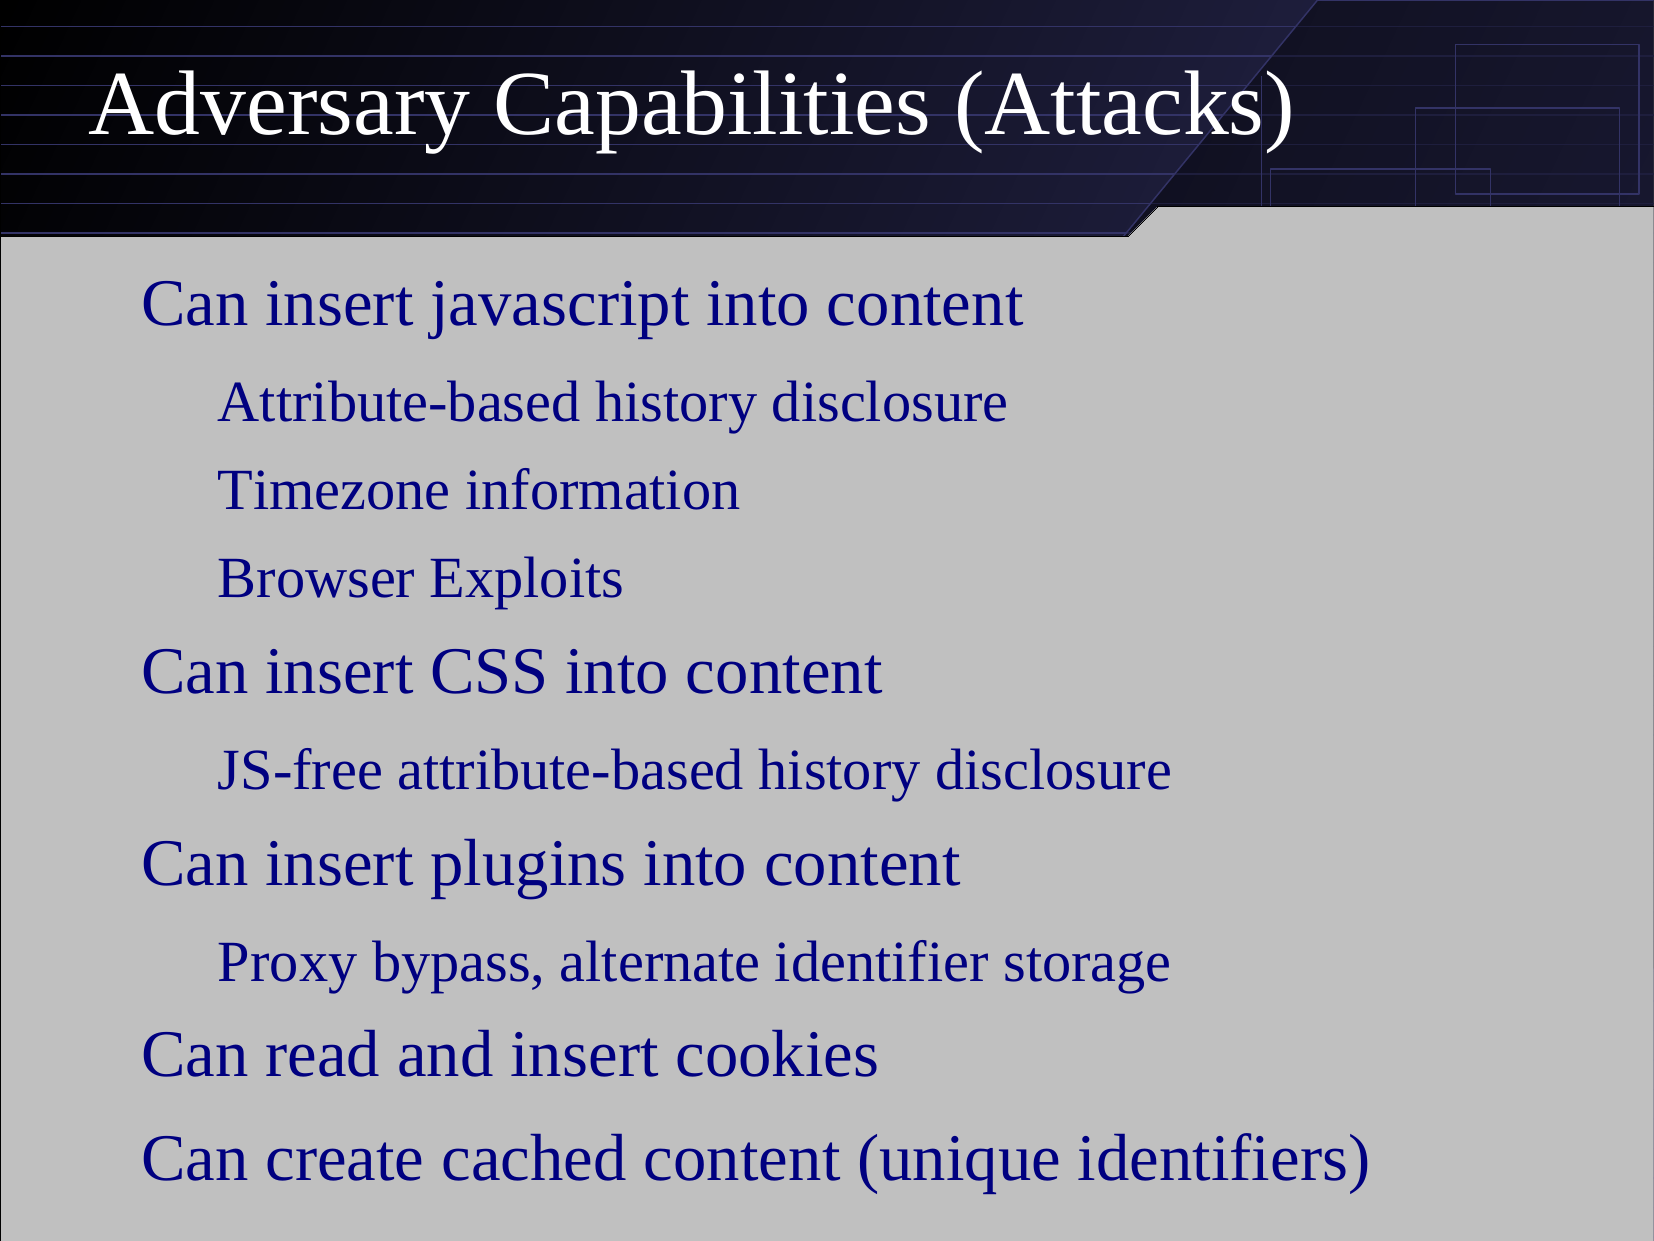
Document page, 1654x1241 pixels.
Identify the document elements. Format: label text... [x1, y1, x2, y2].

title Adversary Capabilities (Attacks) [88, 0, 1501, 208]
list Can insert javascript into content Attribute-based history disclosure Timezone information Browser Exploits Can insert CSS into content JS-free attribute-based history disclosure Can insert plugins into content Proxy bypass, alternate identifier storage Can read and insert cookies Can create cached content (unique identifiers) [123, 265, 1536, 1196]
